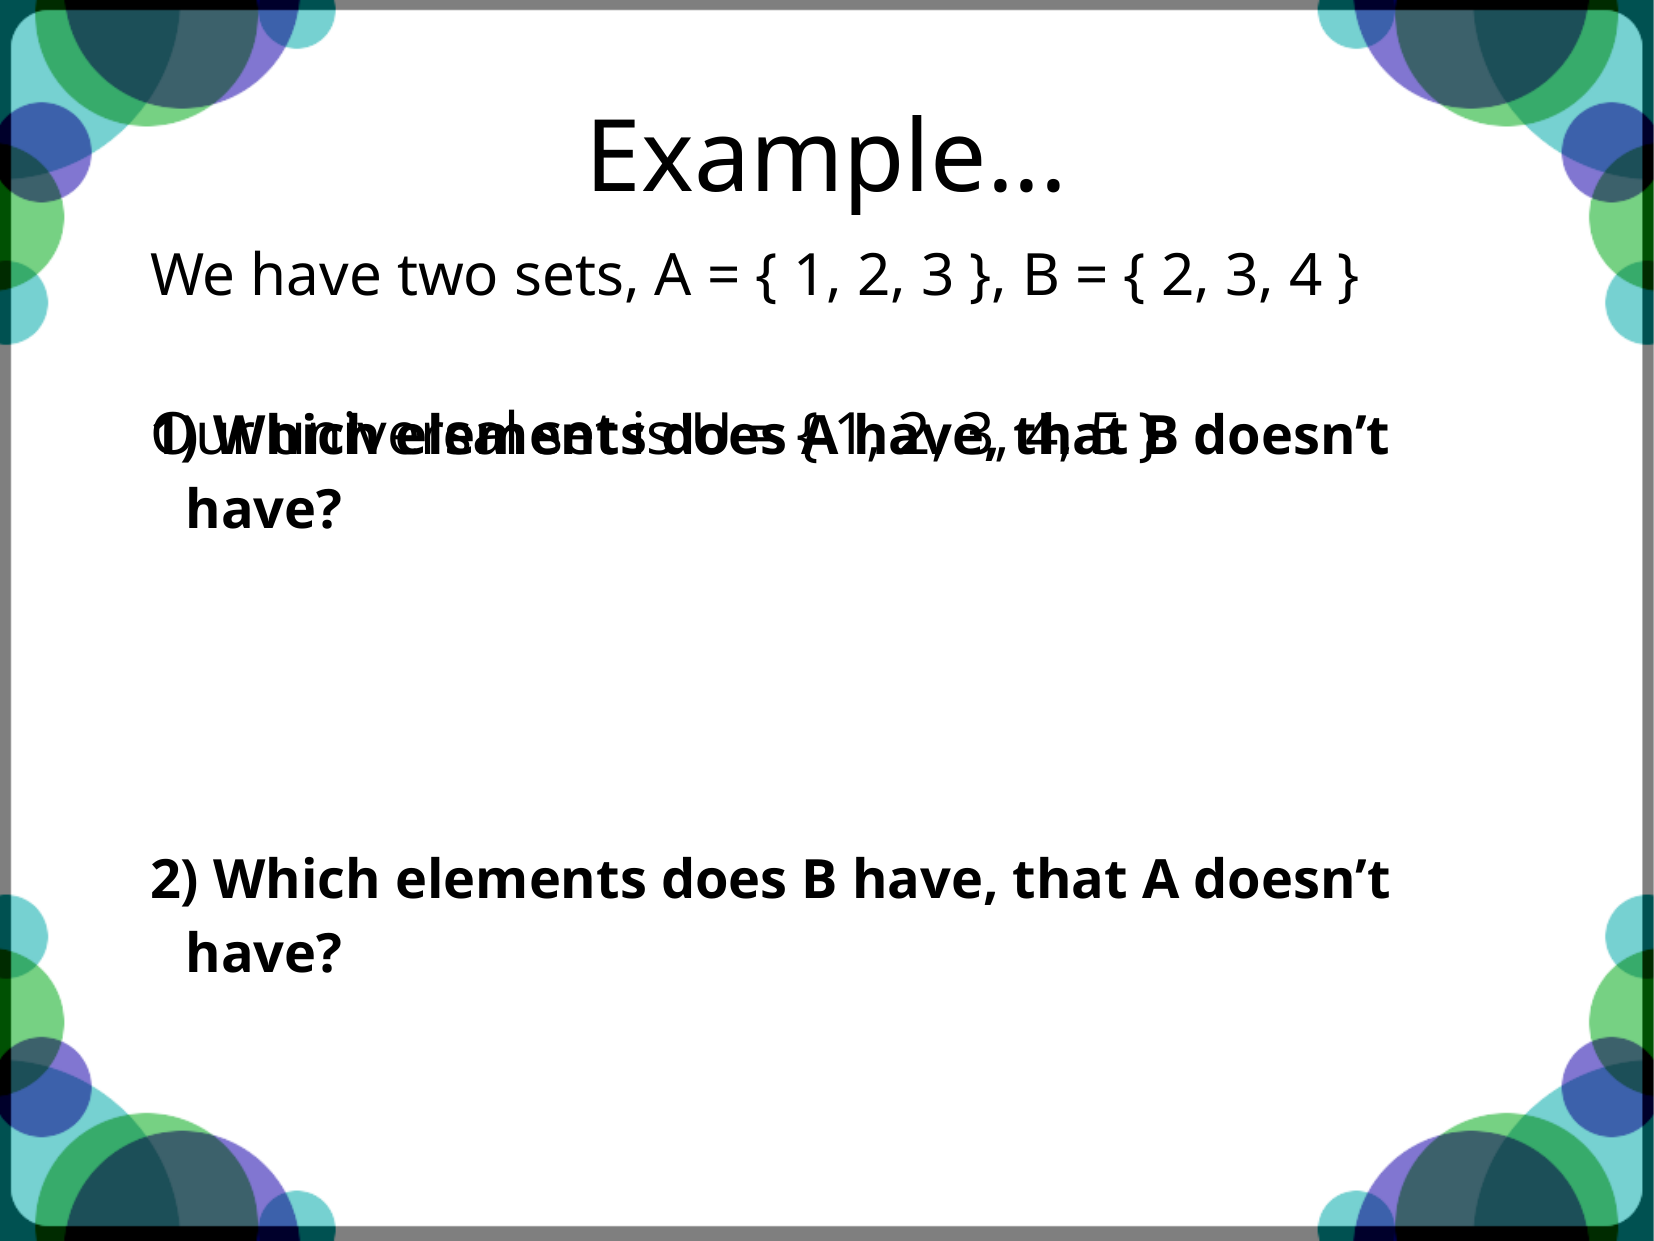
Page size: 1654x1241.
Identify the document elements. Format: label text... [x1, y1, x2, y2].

picture [0, 0, 1654, 1241]
text_box Which elements does A have, that B doesn’t have? Which elements does B have, that A doesn’t have? [150, 510, 1531, 875]
text_box We have two sets, A = { 1, 2, 3 }, B = { 2, 3, 4 } Our universal set is U = { 1, 2, 3, 4, 5 } [150, 210, 1531, 496]
title Example... [82, 49, 1571, 257]
